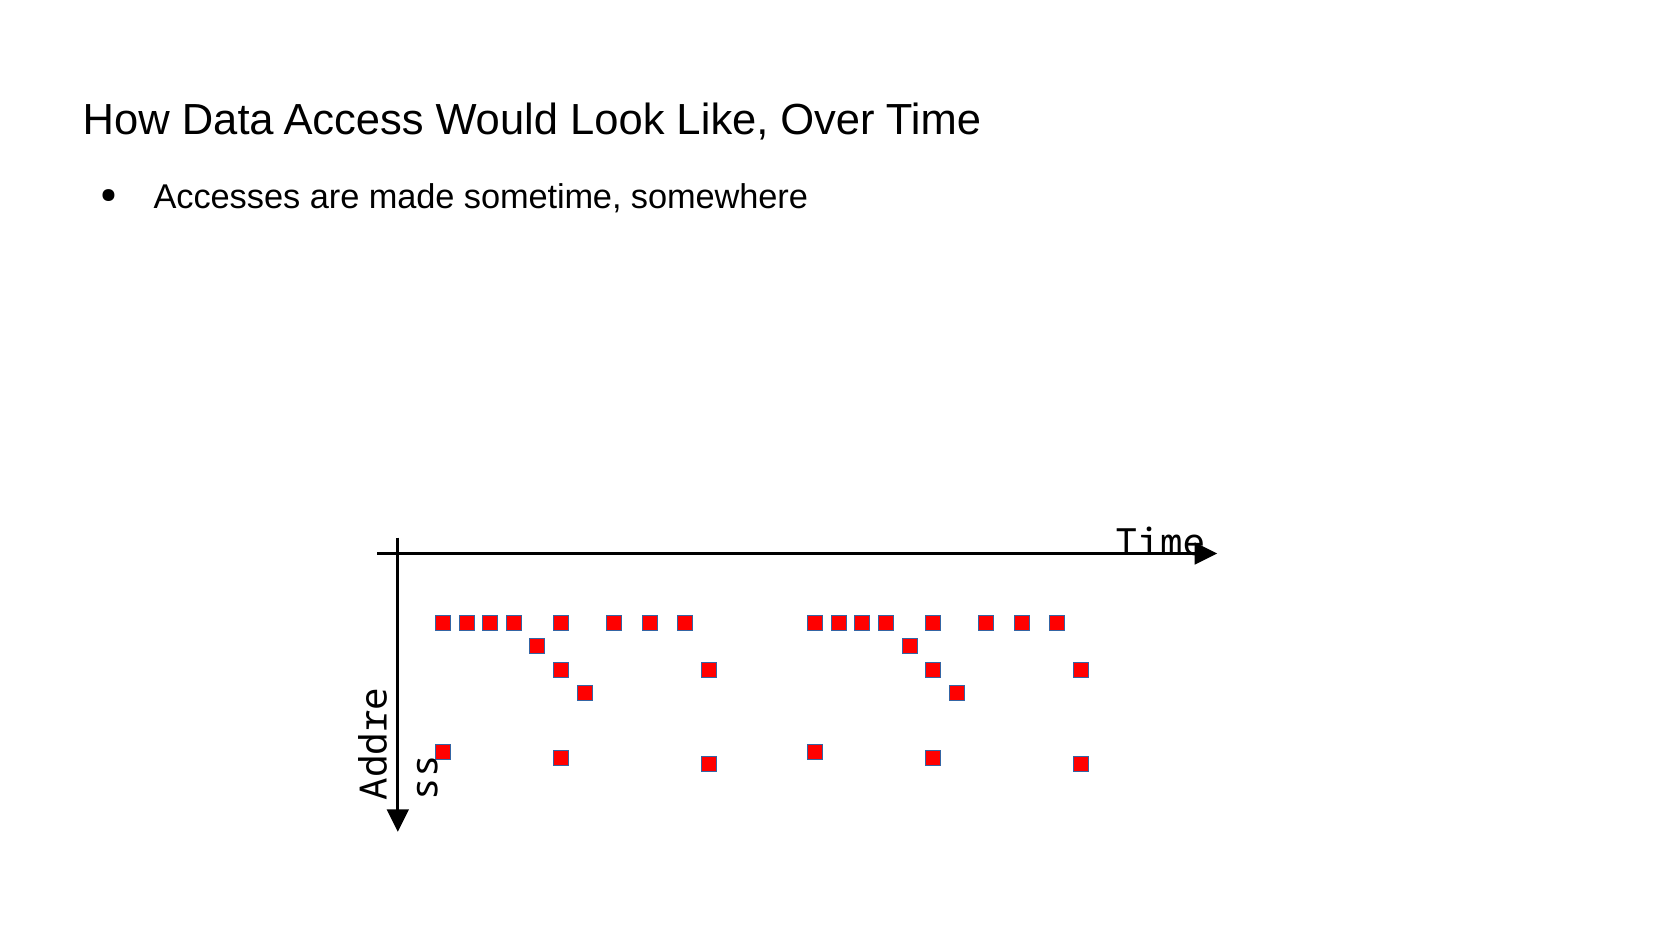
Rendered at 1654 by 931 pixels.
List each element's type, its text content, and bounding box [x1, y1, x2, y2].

text_box [1049, 615, 1065, 631]
text_box [807, 744, 823, 760]
text_box [553, 662, 569, 678]
text_box [1073, 756, 1089, 772]
text_box [642, 615, 658, 631]
text_box [606, 615, 622, 631]
text_box [435, 615, 451, 631]
text_box [459, 615, 475, 631]
text_box [1014, 615, 1030, 631]
text_box [435, 744, 451, 760]
text_box Time [1100, 508, 1205, 561]
text_box [902, 638, 918, 654]
text_box [482, 615, 498, 631]
text_box [925, 750, 941, 766]
text_box [1073, 662, 1089, 678]
text_box Address [339, 654, 392, 816]
text_box [577, 685, 593, 701]
text_box [701, 662, 717, 678]
text_box [529, 638, 545, 654]
text_box [701, 756, 717, 772]
text_box [677, 615, 693, 631]
text_box [925, 662, 941, 678]
list Accesses are made sometime, somewhere [82, 177, 1571, 833]
text_box [949, 685, 965, 701]
text_box [807, 615, 823, 631]
text_box [831, 615, 847, 631]
text_box [553, 615, 569, 631]
text_box [553, 750, 569, 766]
text_box [978, 615, 994, 631]
text_box [925, 615, 941, 631]
title How Data Access Would Look Like, Over Time [82, 81, 1571, 157]
text_box [878, 615, 894, 631]
text_box [506, 615, 522, 631]
text_box [854, 615, 870, 631]
